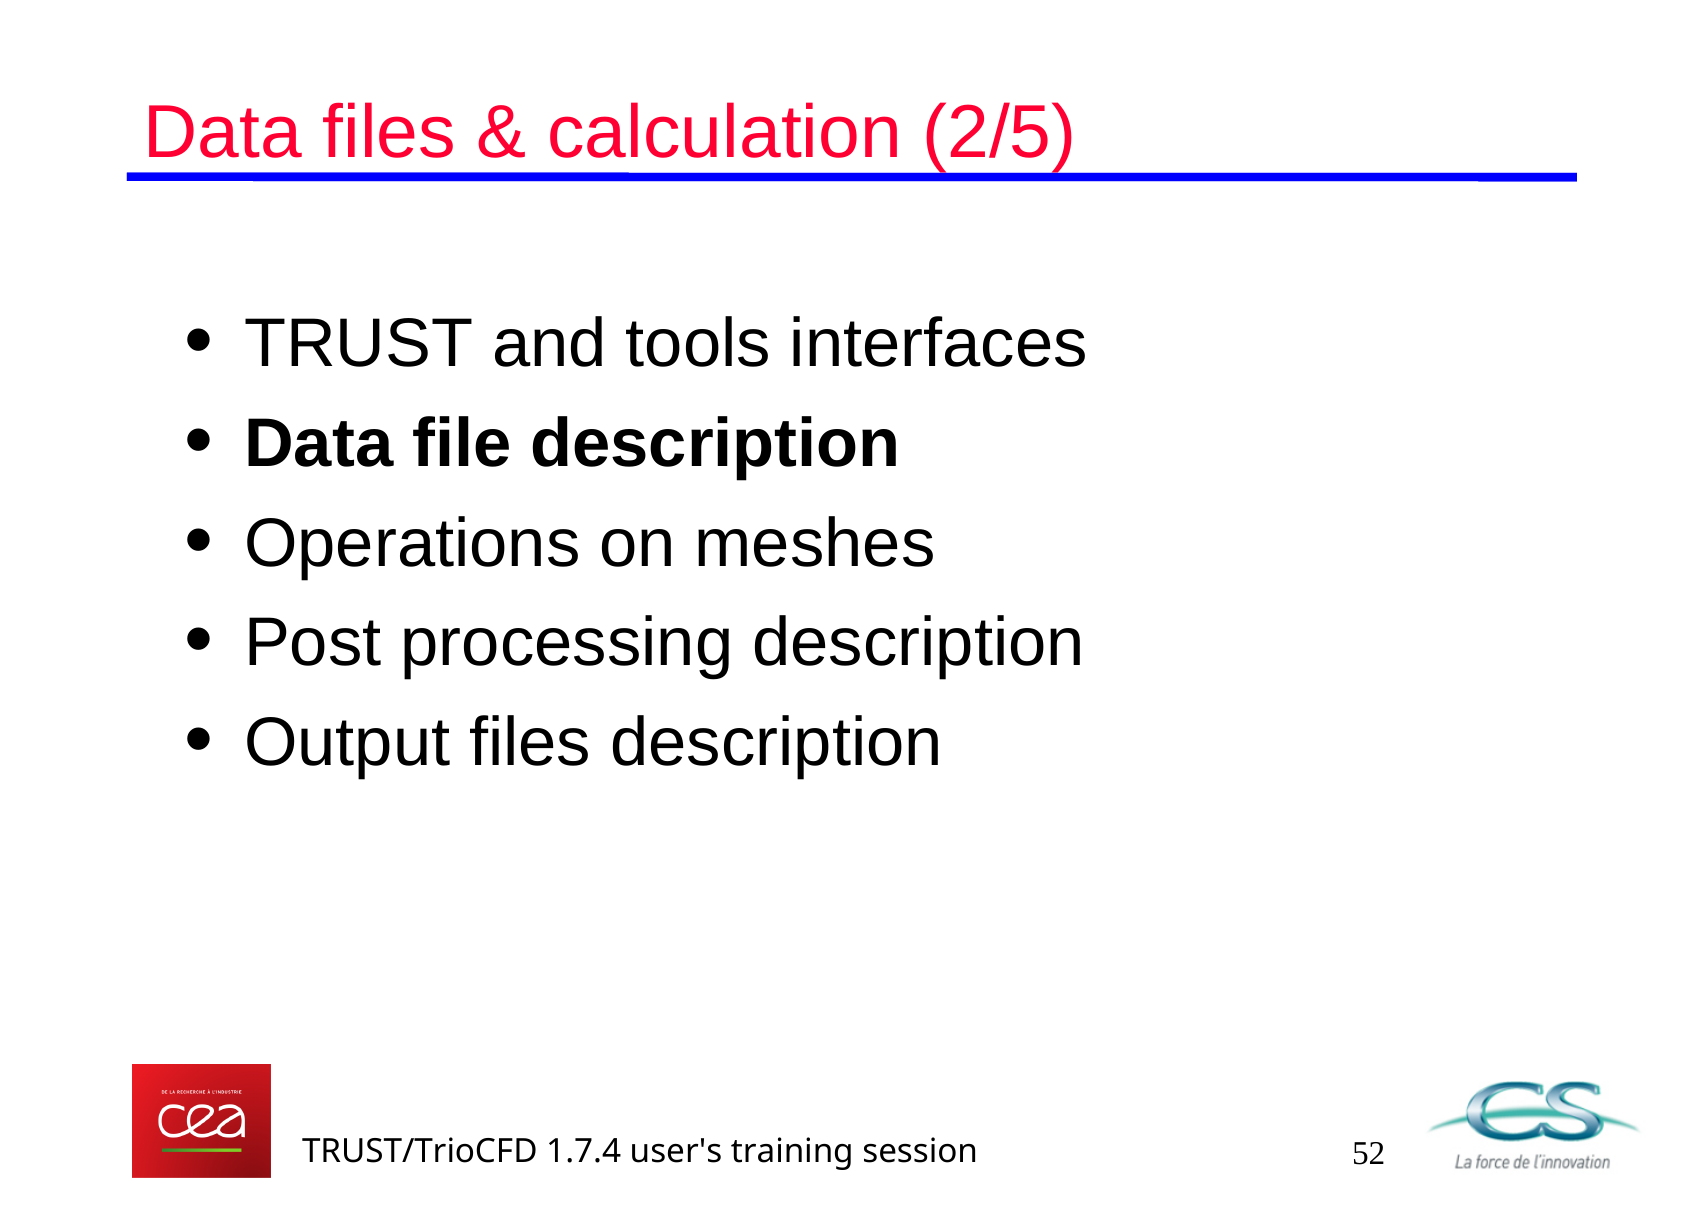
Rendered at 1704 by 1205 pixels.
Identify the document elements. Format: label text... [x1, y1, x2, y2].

list TRUST and tools interfaces Data file description Operations on meshes Post processing description Output files description [169, 290, 1310, 902]
picture [132, 1064, 271, 1178]
title Data files & calculation (2/5) [127, 39, 1661, 215]
picture [1423, 1072, 1648, 1179]
